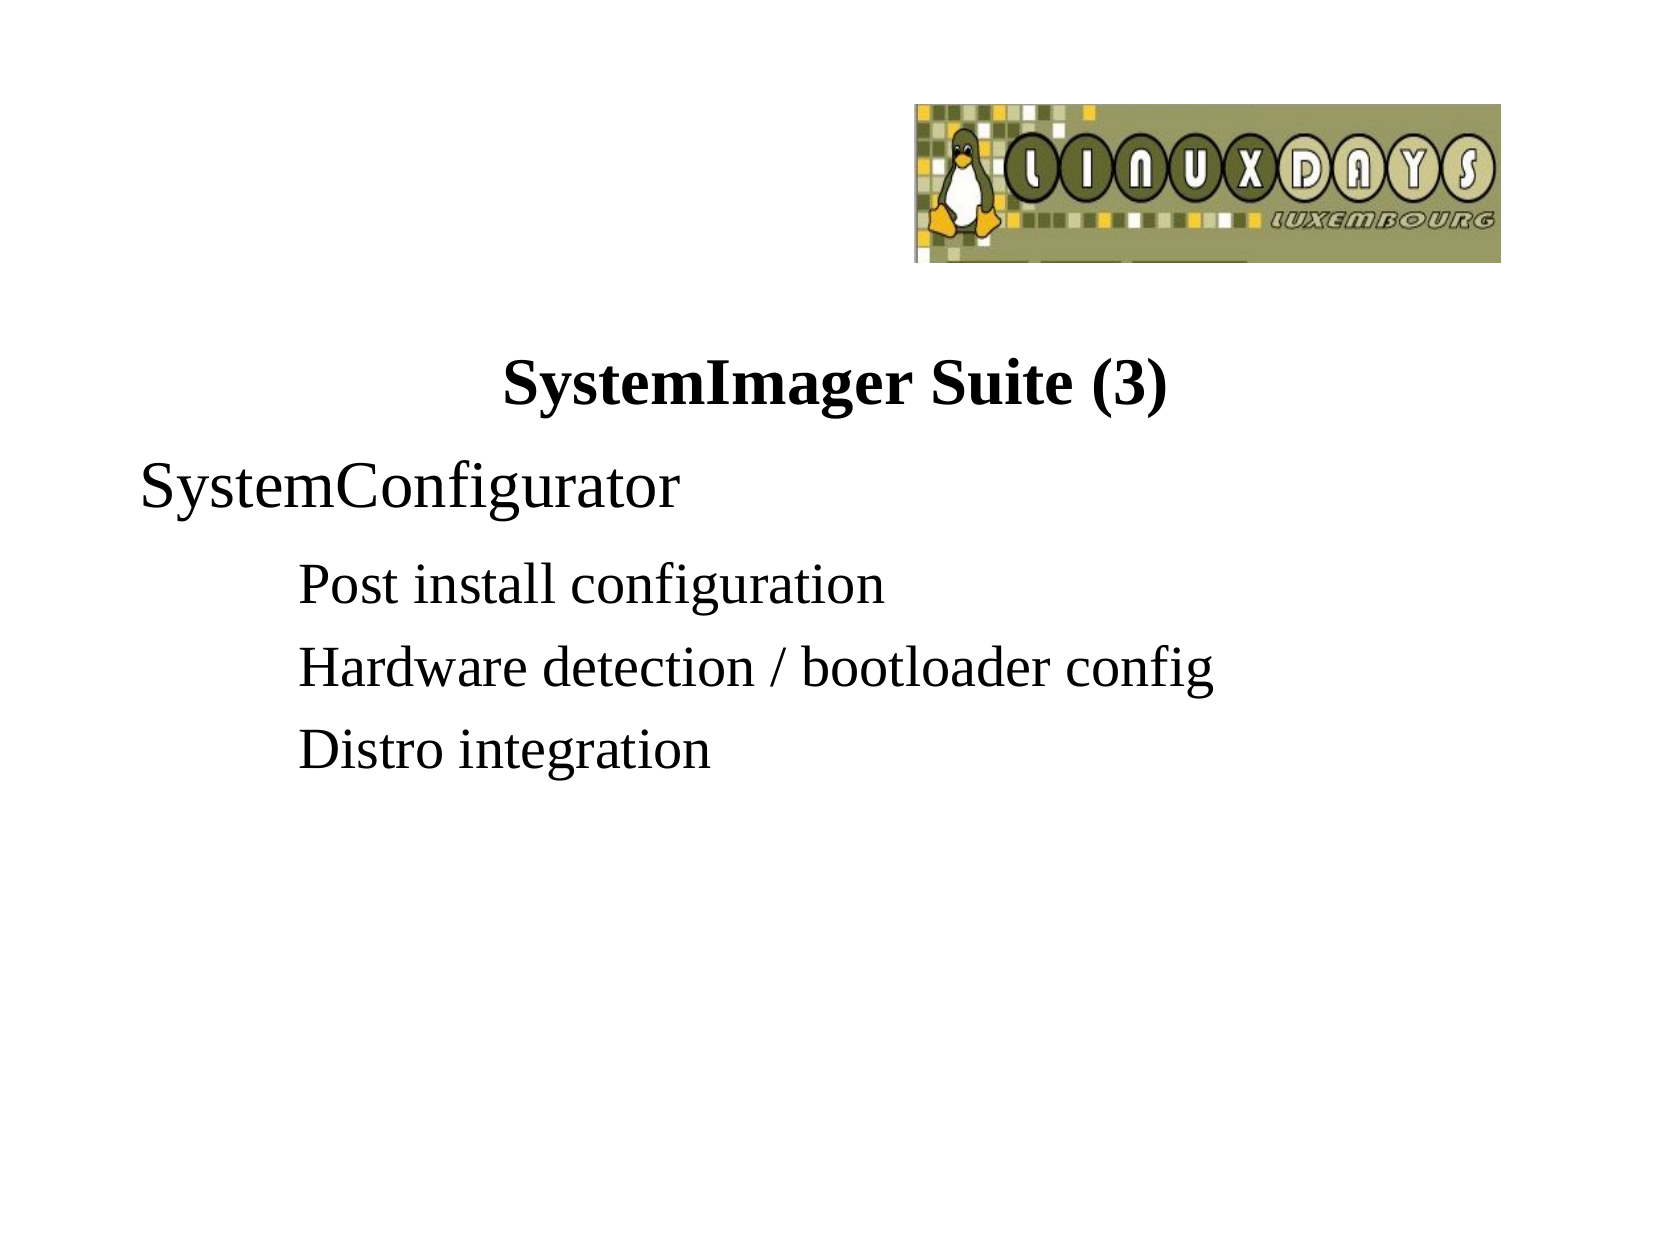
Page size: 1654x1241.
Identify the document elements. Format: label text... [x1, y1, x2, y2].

picture [914, 104, 1501, 263]
list SystemImager Suite (3) SystemConfigurator Post install configuration Hardware detection / bootloader config Distro integration [121, 344, 1534, 1127]
